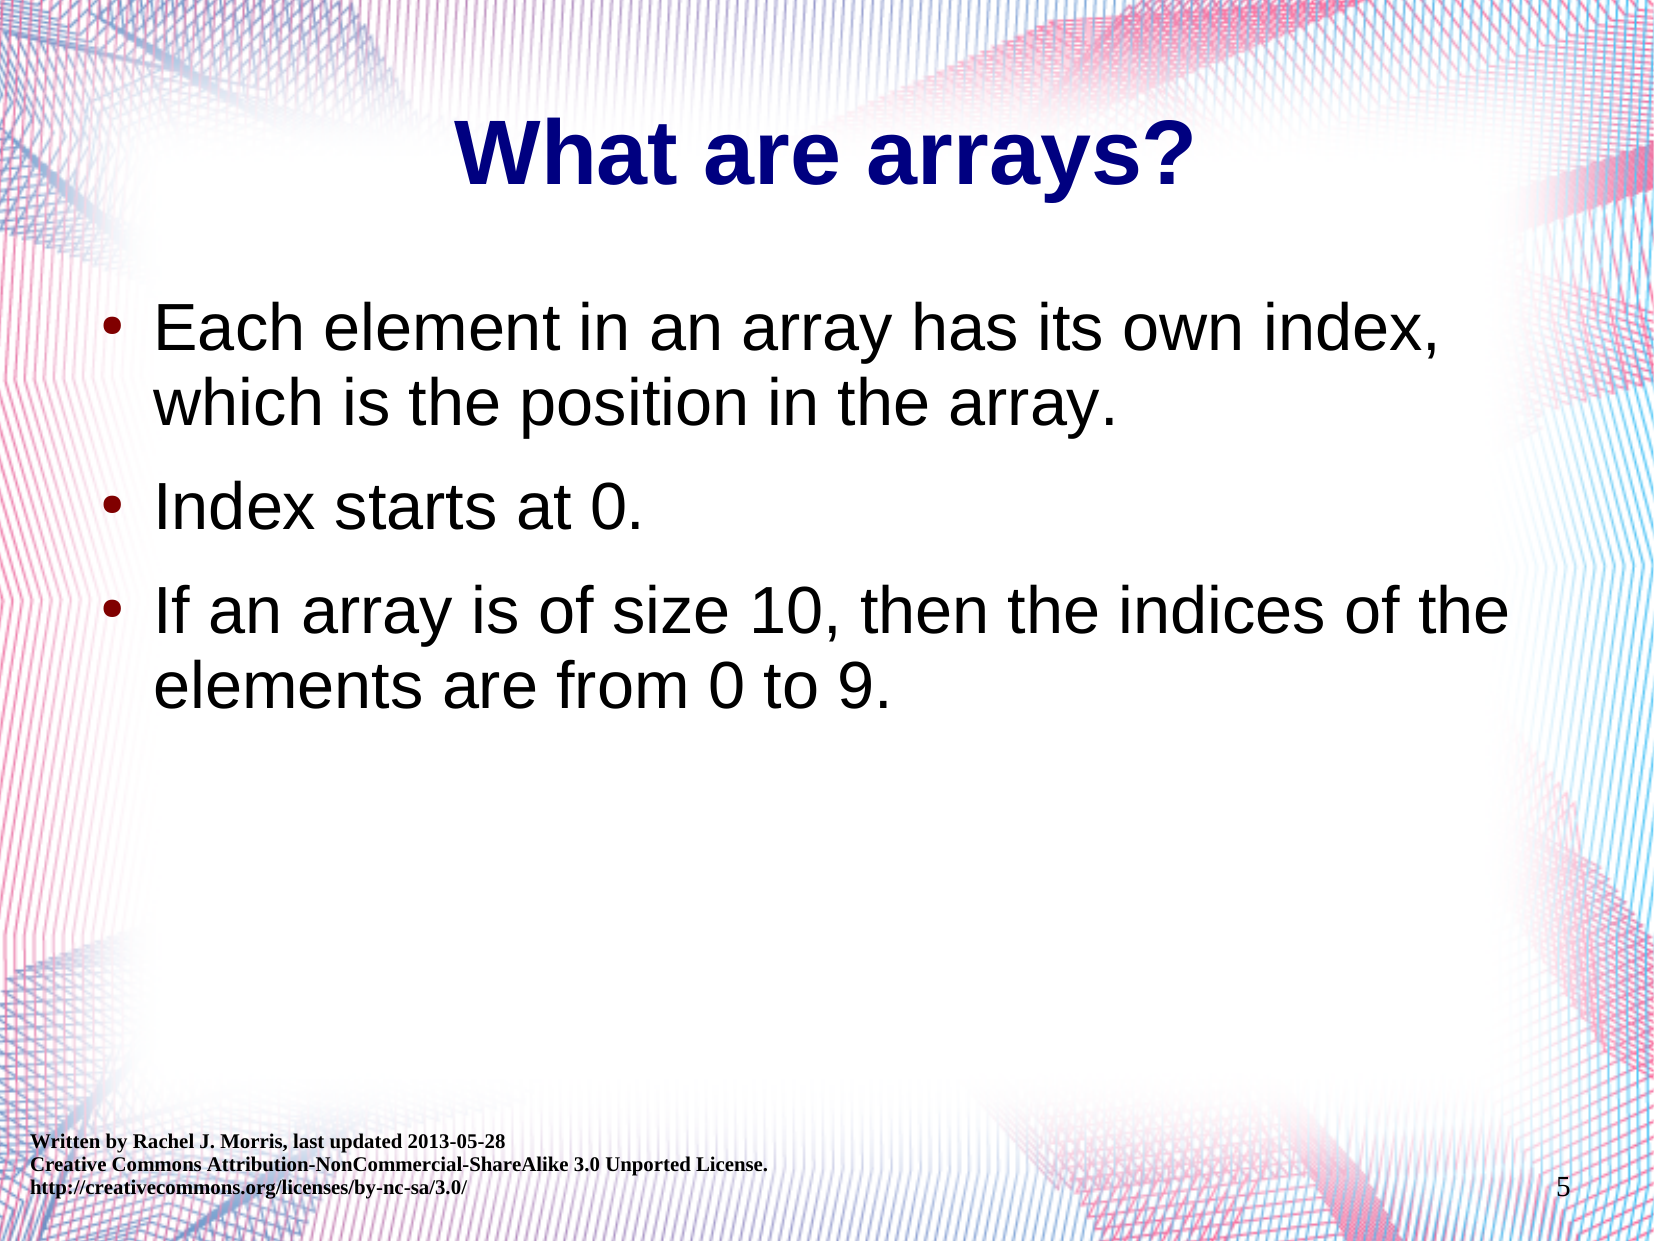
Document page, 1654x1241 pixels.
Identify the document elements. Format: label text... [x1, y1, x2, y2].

list Each element in an array has its own index, which is the position in the array. Index starts at 0. If an array is of size 10, then the indices of the elements are from 0 to 9. [82, 290, 1571, 1010]
picture [0, 0, 1654, 1241]
title What are arrays? [82, 49, 1571, 257]
